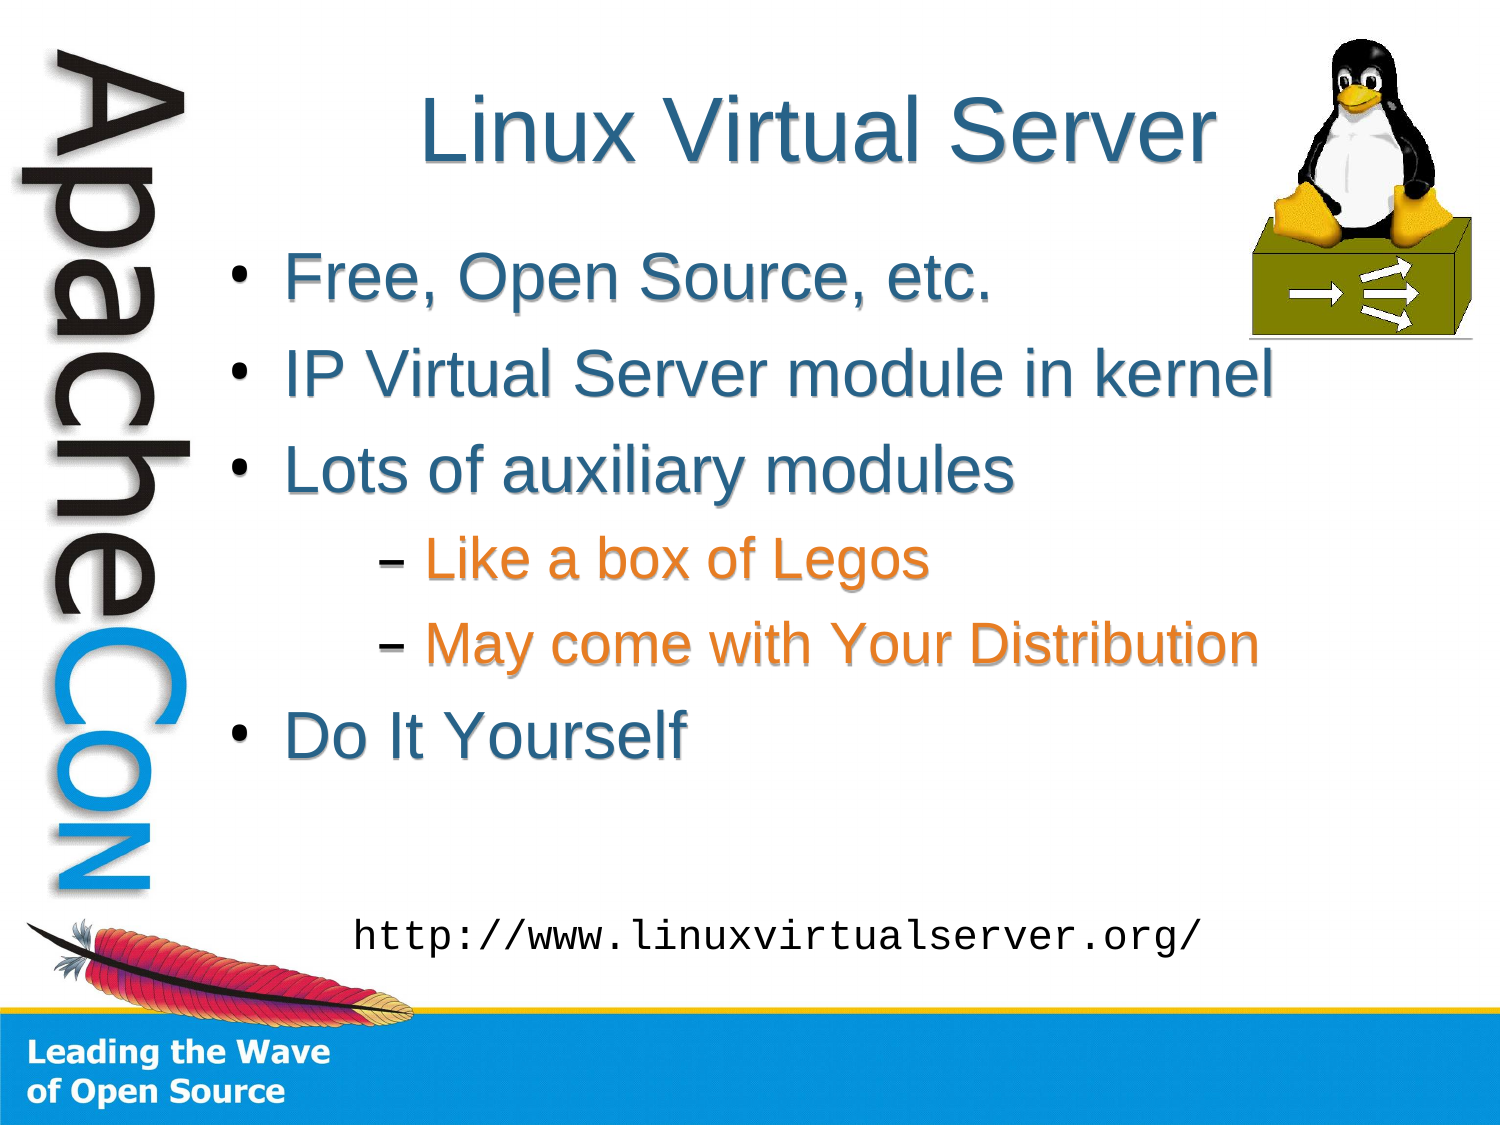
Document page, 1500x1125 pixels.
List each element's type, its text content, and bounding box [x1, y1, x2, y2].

list Free, Open Source, etc. IP Virtual Server module in kernel Lots of auxiliary modules Like a box of Legos May come with Your Distribution Do It Yourself [212, 224, 1426, 913]
title Linux Virtual Server [212, 62, 1249, 188]
text_box http://www.linuxvirtualserver.org/ [337, 900, 1218, 966]
picture [1249, 37, 1475, 338]
